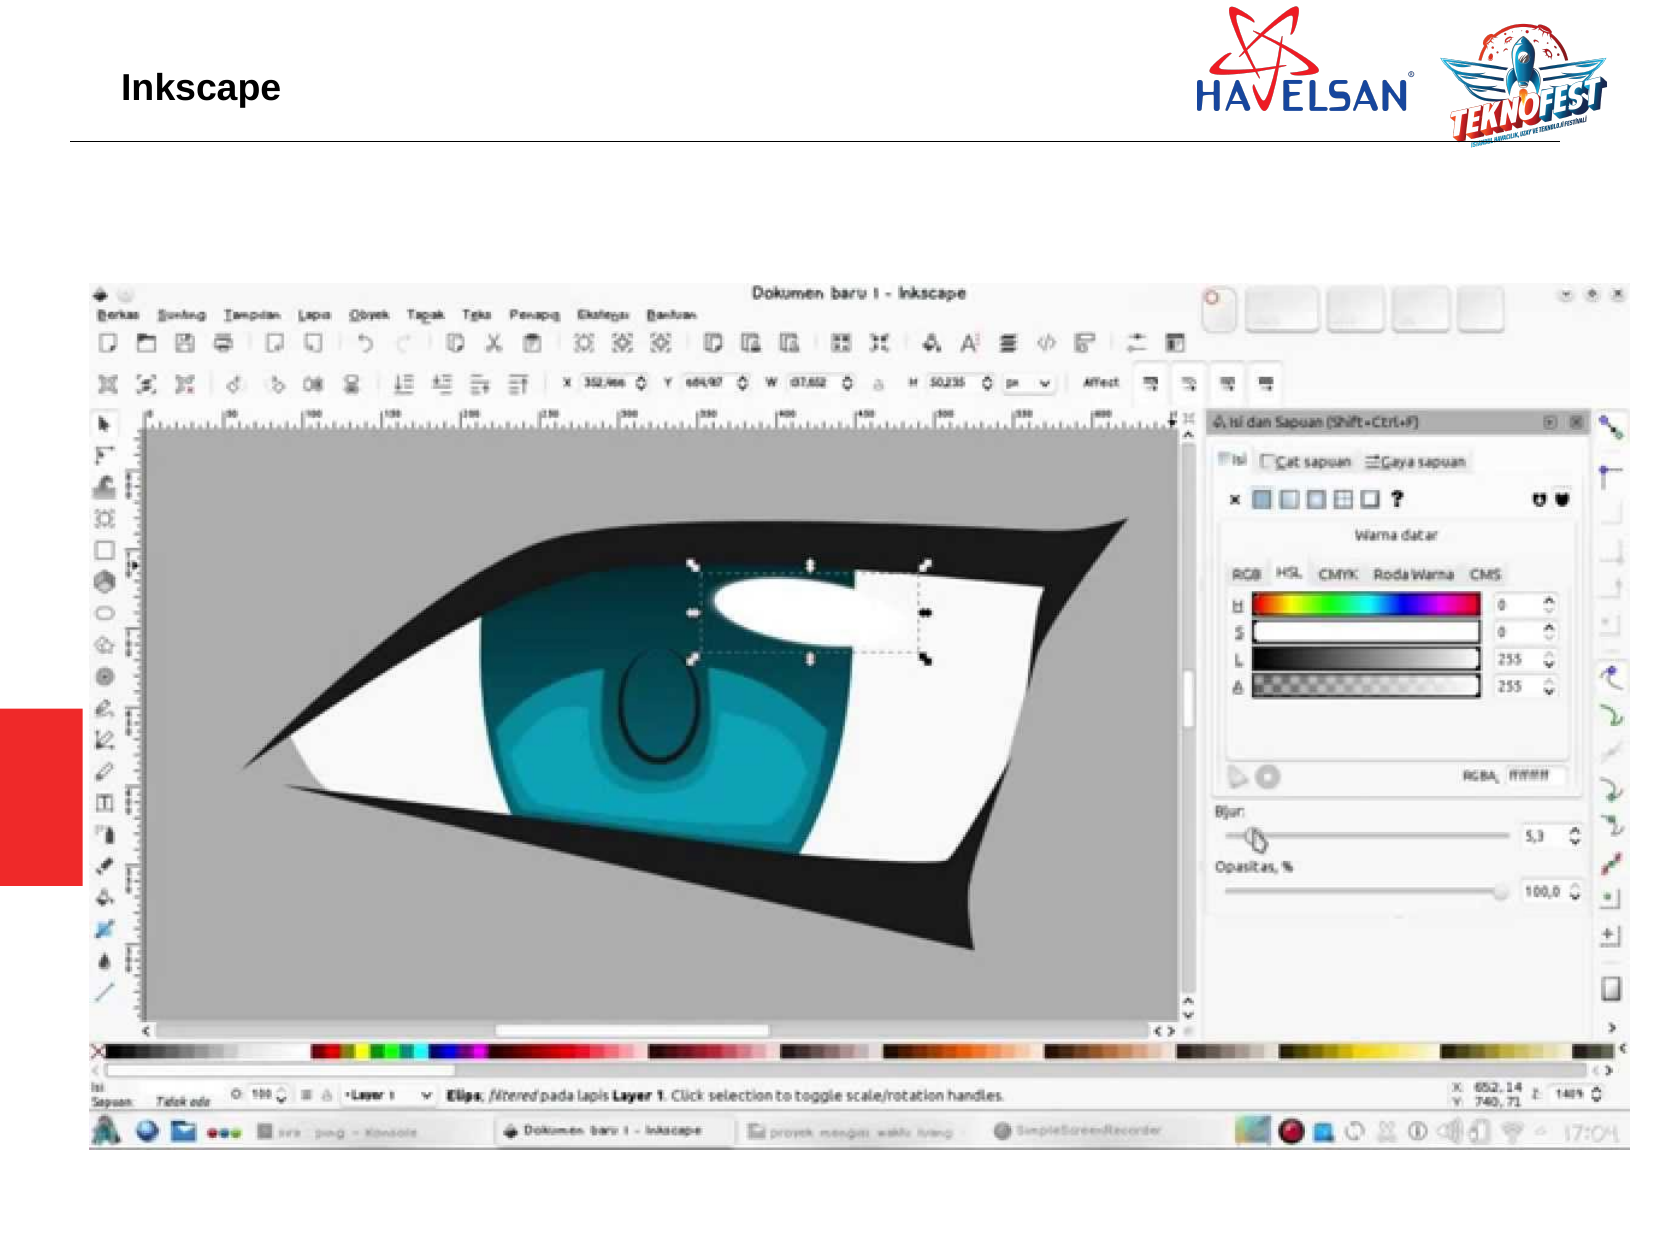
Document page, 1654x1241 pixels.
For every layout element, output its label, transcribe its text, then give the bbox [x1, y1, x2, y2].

picture [1195, 2, 1630, 154]
text_box Inkscape [106, 59, 1536, 117]
picture [89, 283, 1630, 1150]
